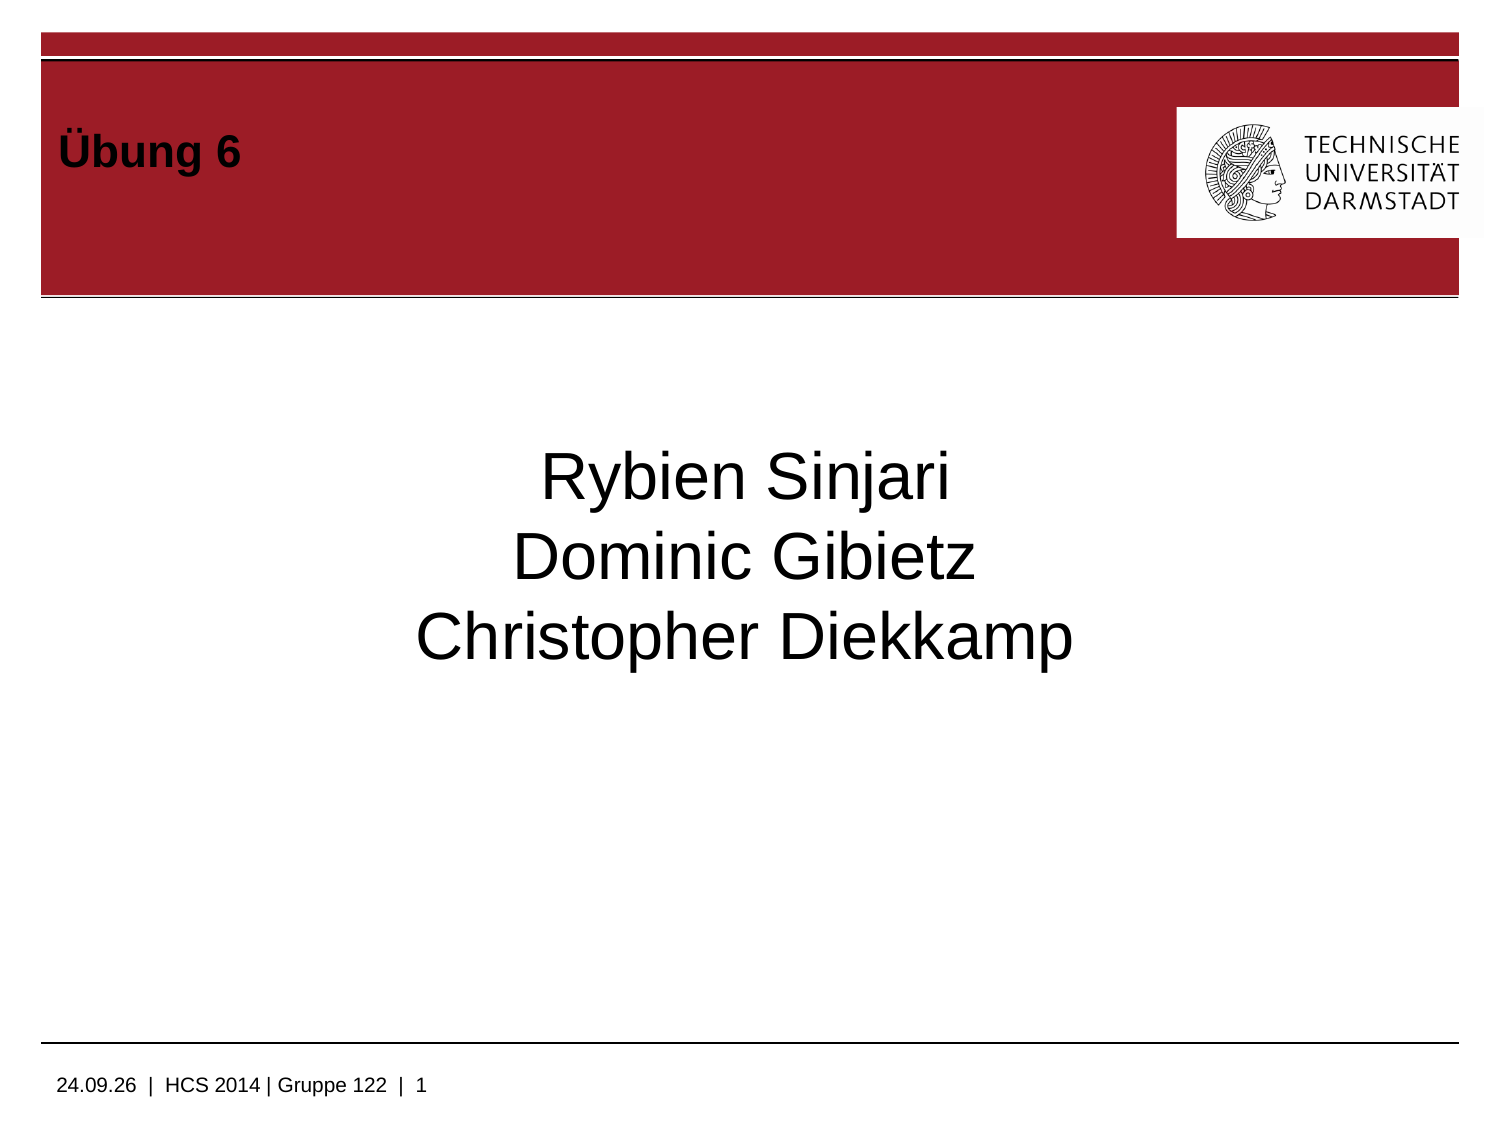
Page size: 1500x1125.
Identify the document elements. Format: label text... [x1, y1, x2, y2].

picture [1176, 107, 1484, 238]
subtitle Rybien Sinjari Dominic Gibietz Christopher Diekkamp [200, 352, 1291, 969]
title Übung 6 [58, 80, 1149, 218]
